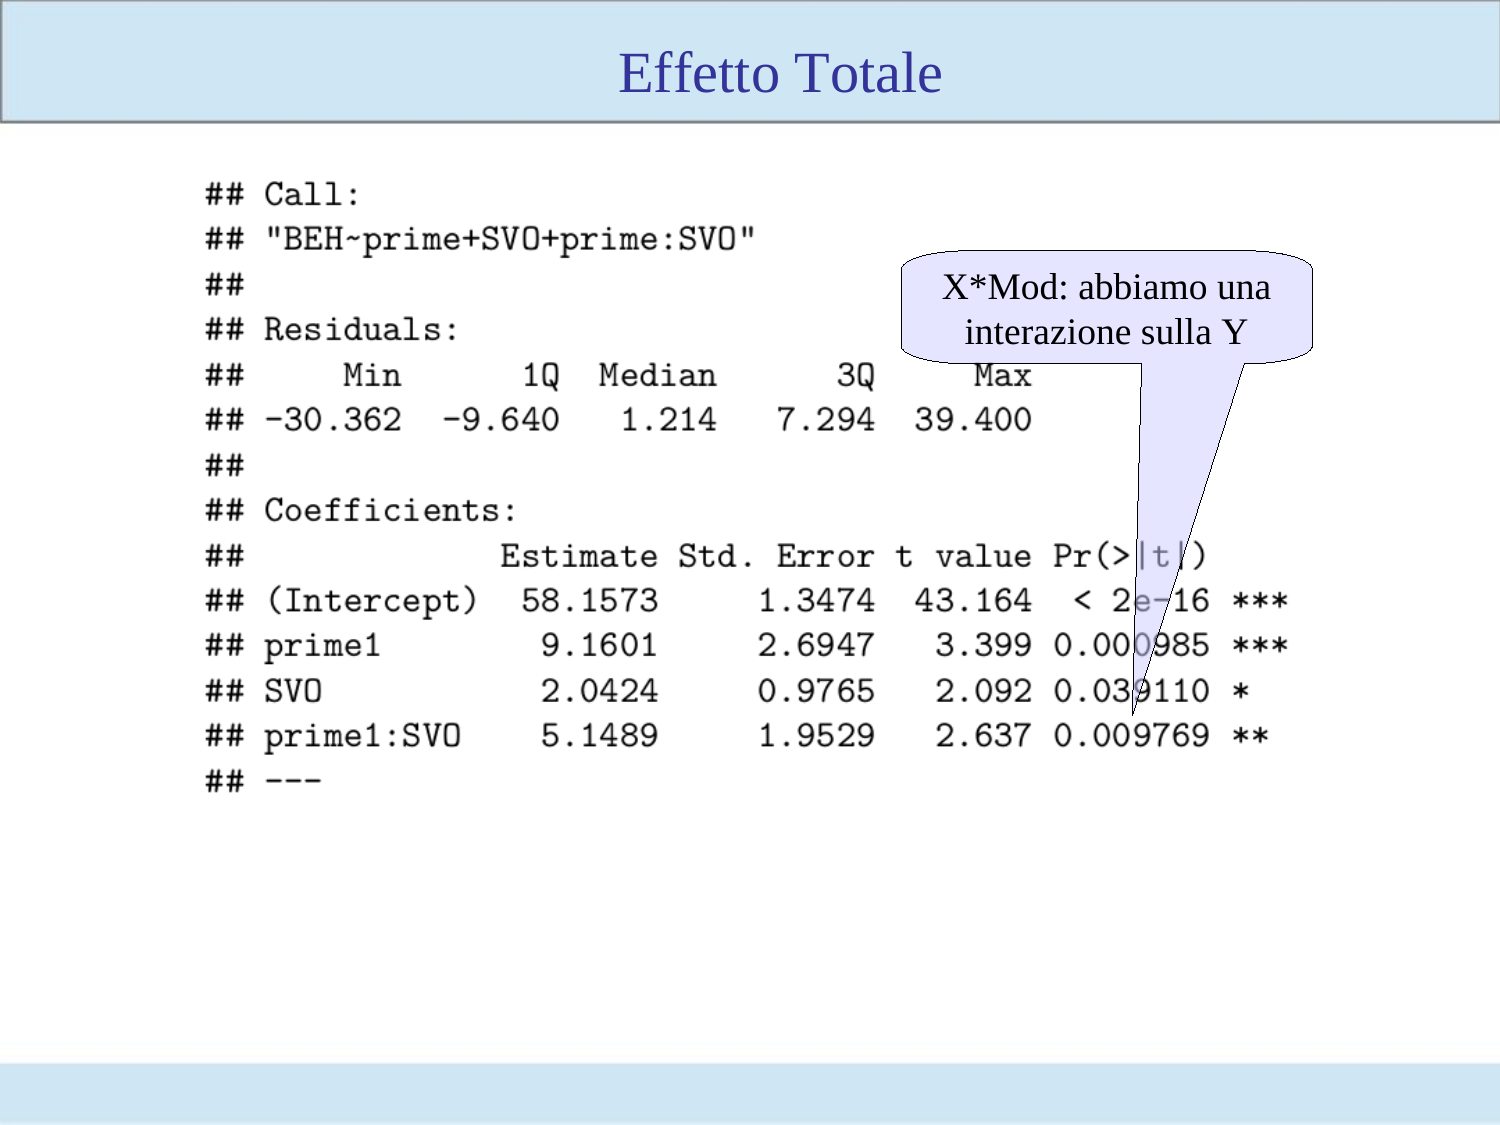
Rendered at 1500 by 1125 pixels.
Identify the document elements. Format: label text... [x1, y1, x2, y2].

text_box X*Mod: abbiamo una interazione sulla Y [901, 250, 1313, 716]
picture [0, 0, 1500, 1125]
title Effetto Totale [249, 21, 1313, 117]
